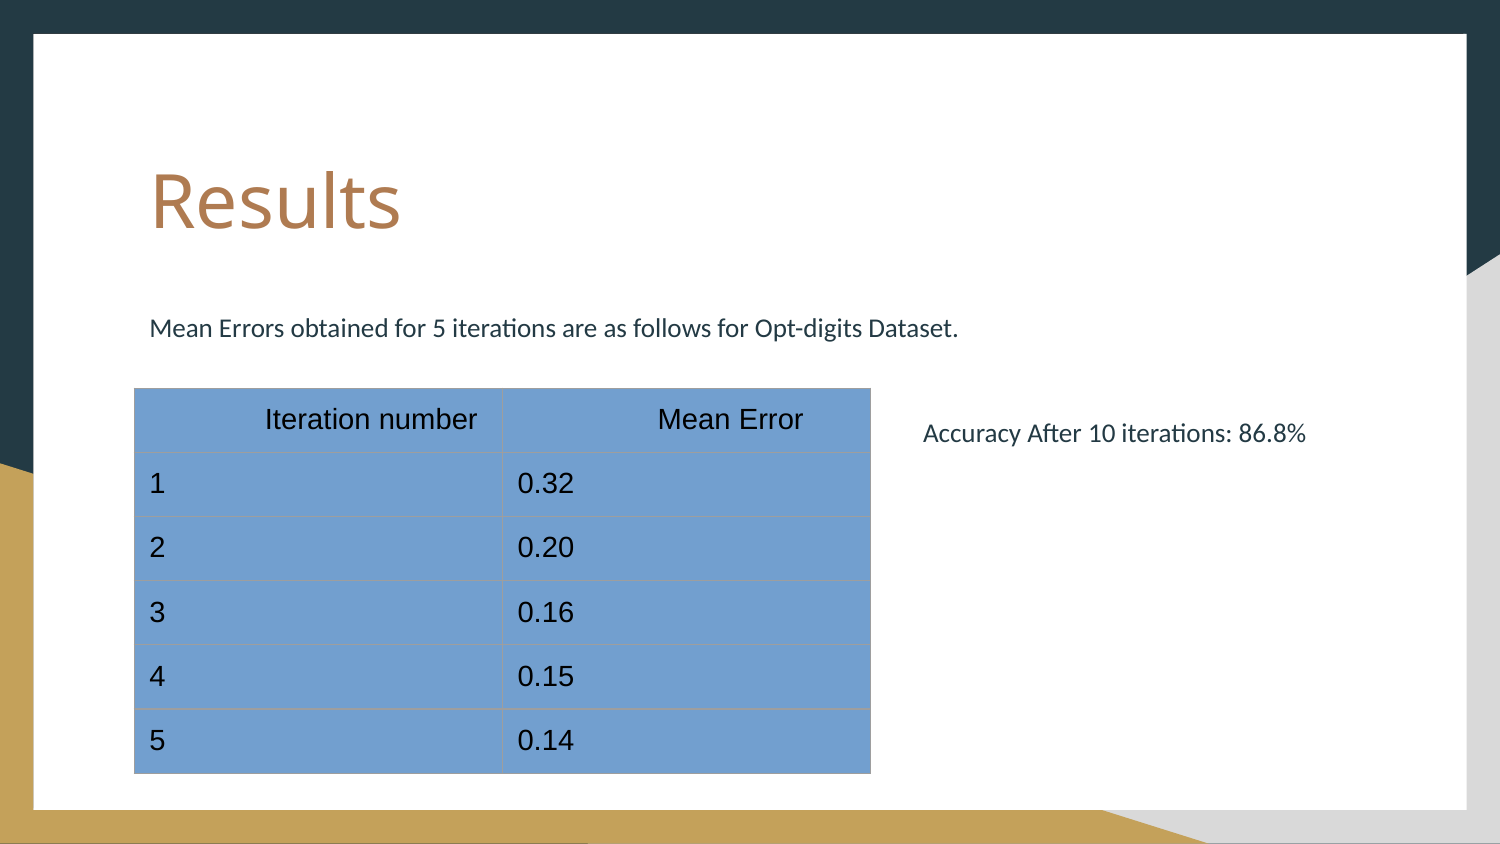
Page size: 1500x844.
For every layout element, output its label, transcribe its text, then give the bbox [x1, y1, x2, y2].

table_cell 5 [135, 710, 502, 773]
text_box Accuracy After 10 iterations: 86.8% [908, 395, 1336, 723]
table_cell 0.14 [503, 710, 870, 773]
table_cell 4 [135, 645, 502, 708]
table_cell 0.16 [503, 581, 870, 644]
table_cell 0.15 [503, 645, 870, 708]
table_header Iteration number [135, 389, 502, 452]
table_cell 0.20 [503, 517, 870, 580]
table_cell 3 [135, 581, 502, 644]
title Results [134, 138, 1366, 295]
list Mean Errors obtained for 5 iterations are as follows for Opt-digits Dataset. [134, 295, 1366, 790]
table_header Mean Error [503, 389, 870, 452]
table_cell 2 [135, 517, 502, 580]
table_cell 0.32 [503, 453, 870, 516]
table_cell 1 [135, 453, 502, 516]
